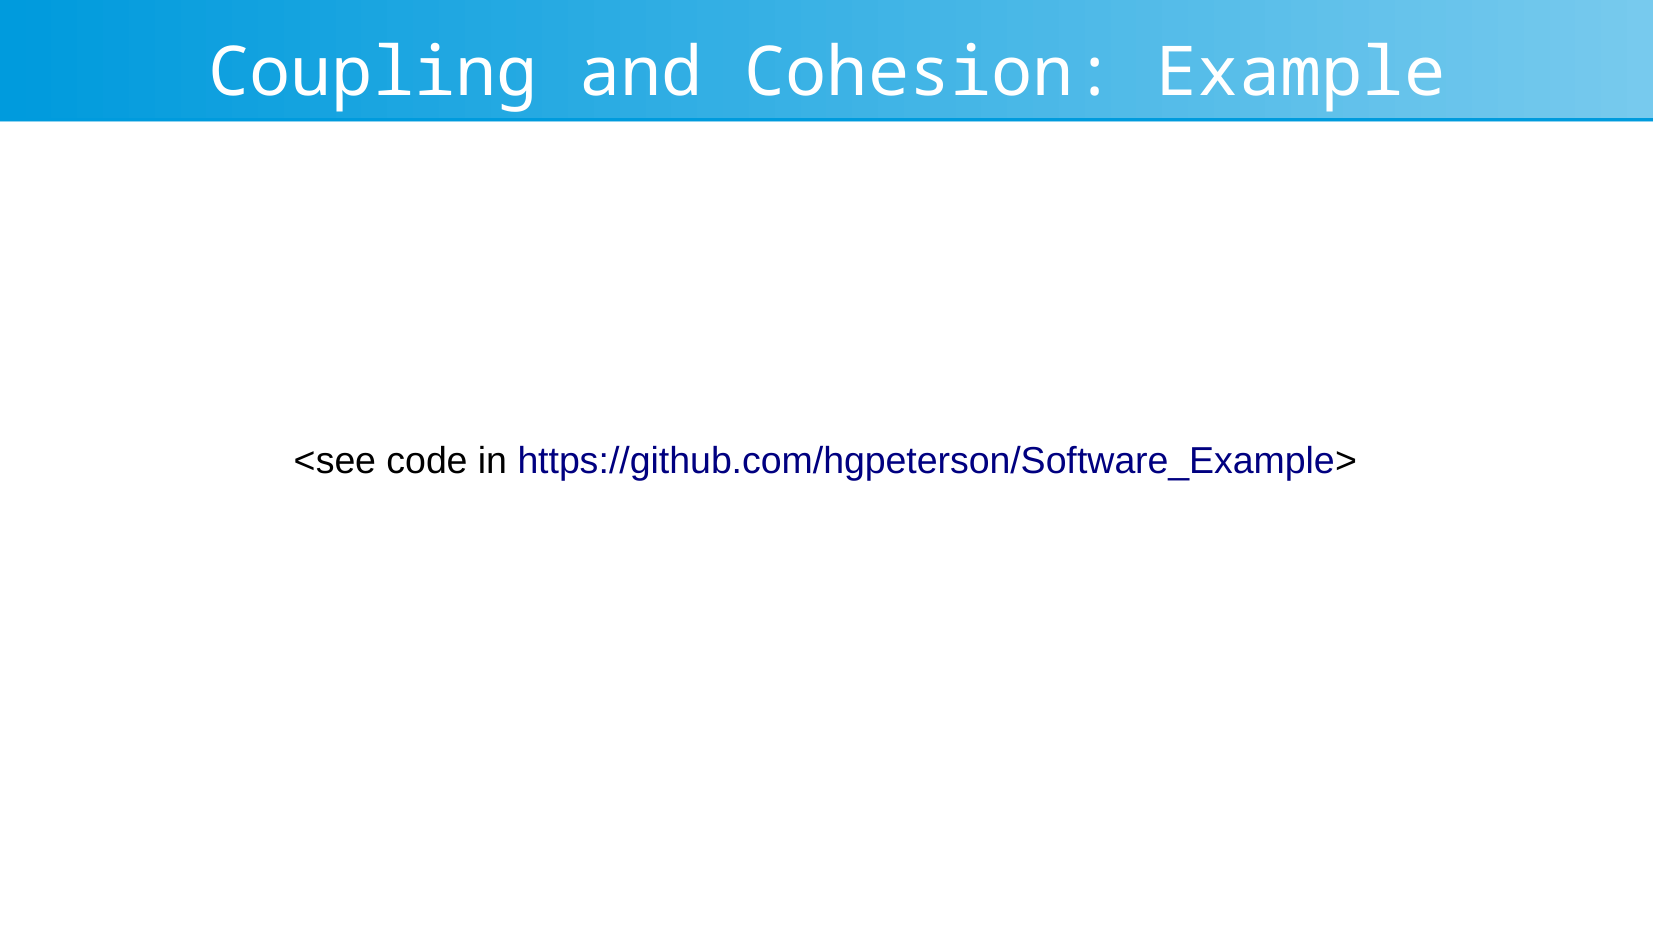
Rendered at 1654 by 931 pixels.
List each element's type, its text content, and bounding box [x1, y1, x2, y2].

title Coupling and Cohesion: Example [59, 28, 1595, 109]
list <see code in https://github.com/hgpeterson/Software_Example> [293, 439, 1360, 526]
